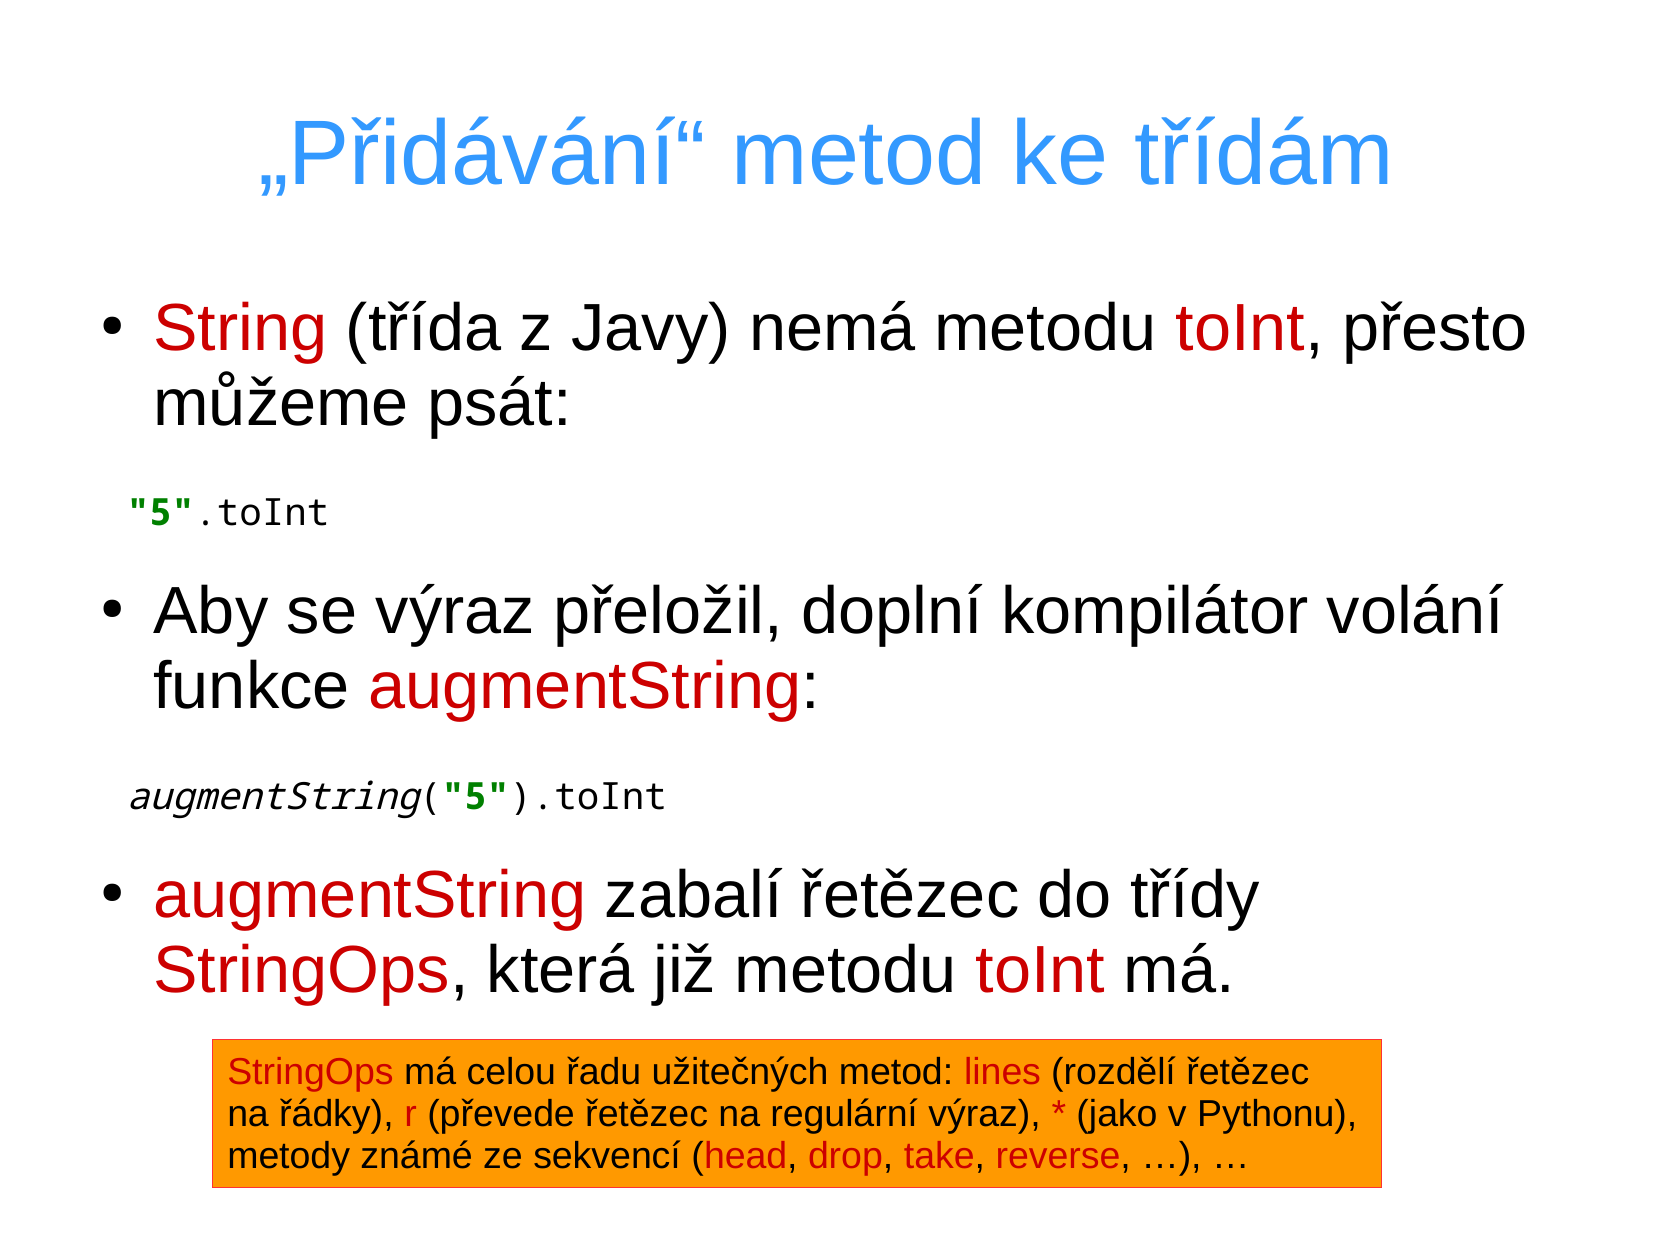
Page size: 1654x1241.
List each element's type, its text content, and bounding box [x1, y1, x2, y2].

text_box "5".toInt [112, 478, 739, 538]
text_box StringOps má celou řadu užitečných metod: lines (rozdělí řetězec na řádky), r (převede řetězec na regulární výraz), * (jako v Pythonu), metody známé ze sekvencí (head, drop, take, reverse, …), … [212, 1039, 1382, 1188]
list String (třída z Javy) nemá metodu toInt, přesto můžeme psát: Aby se výraz přeložil, doplní kompilátor volání funkce augmentString: augmentString zabalí řetězec do třídy StringOps, která již metodu toInt má. [82, 290, 1571, 1010]
title „Přidávání“ metod ke třídám [82, 49, 1571, 257]
text_box augmentString("5").toInt [112, 761, 751, 821]
